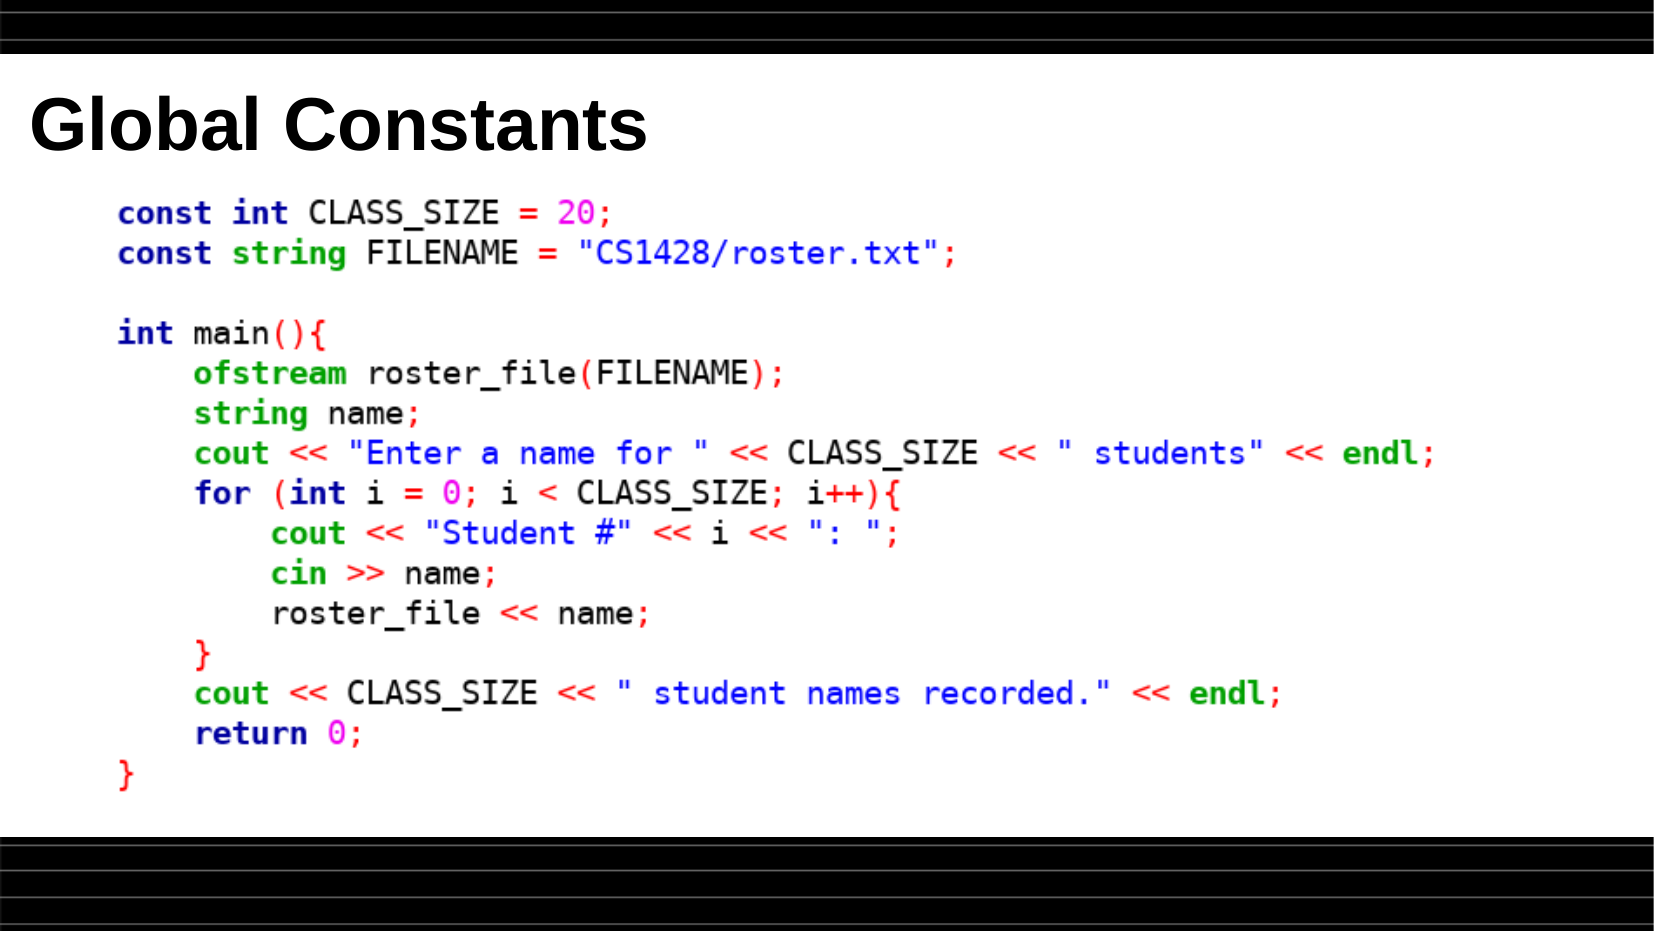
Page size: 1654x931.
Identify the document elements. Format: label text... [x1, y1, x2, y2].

picture [0, 837, 1654, 931]
picture [0, 0, 1654, 54]
picture [115, 193, 1440, 796]
text_box Global Constants [15, 75, 1546, 174]
